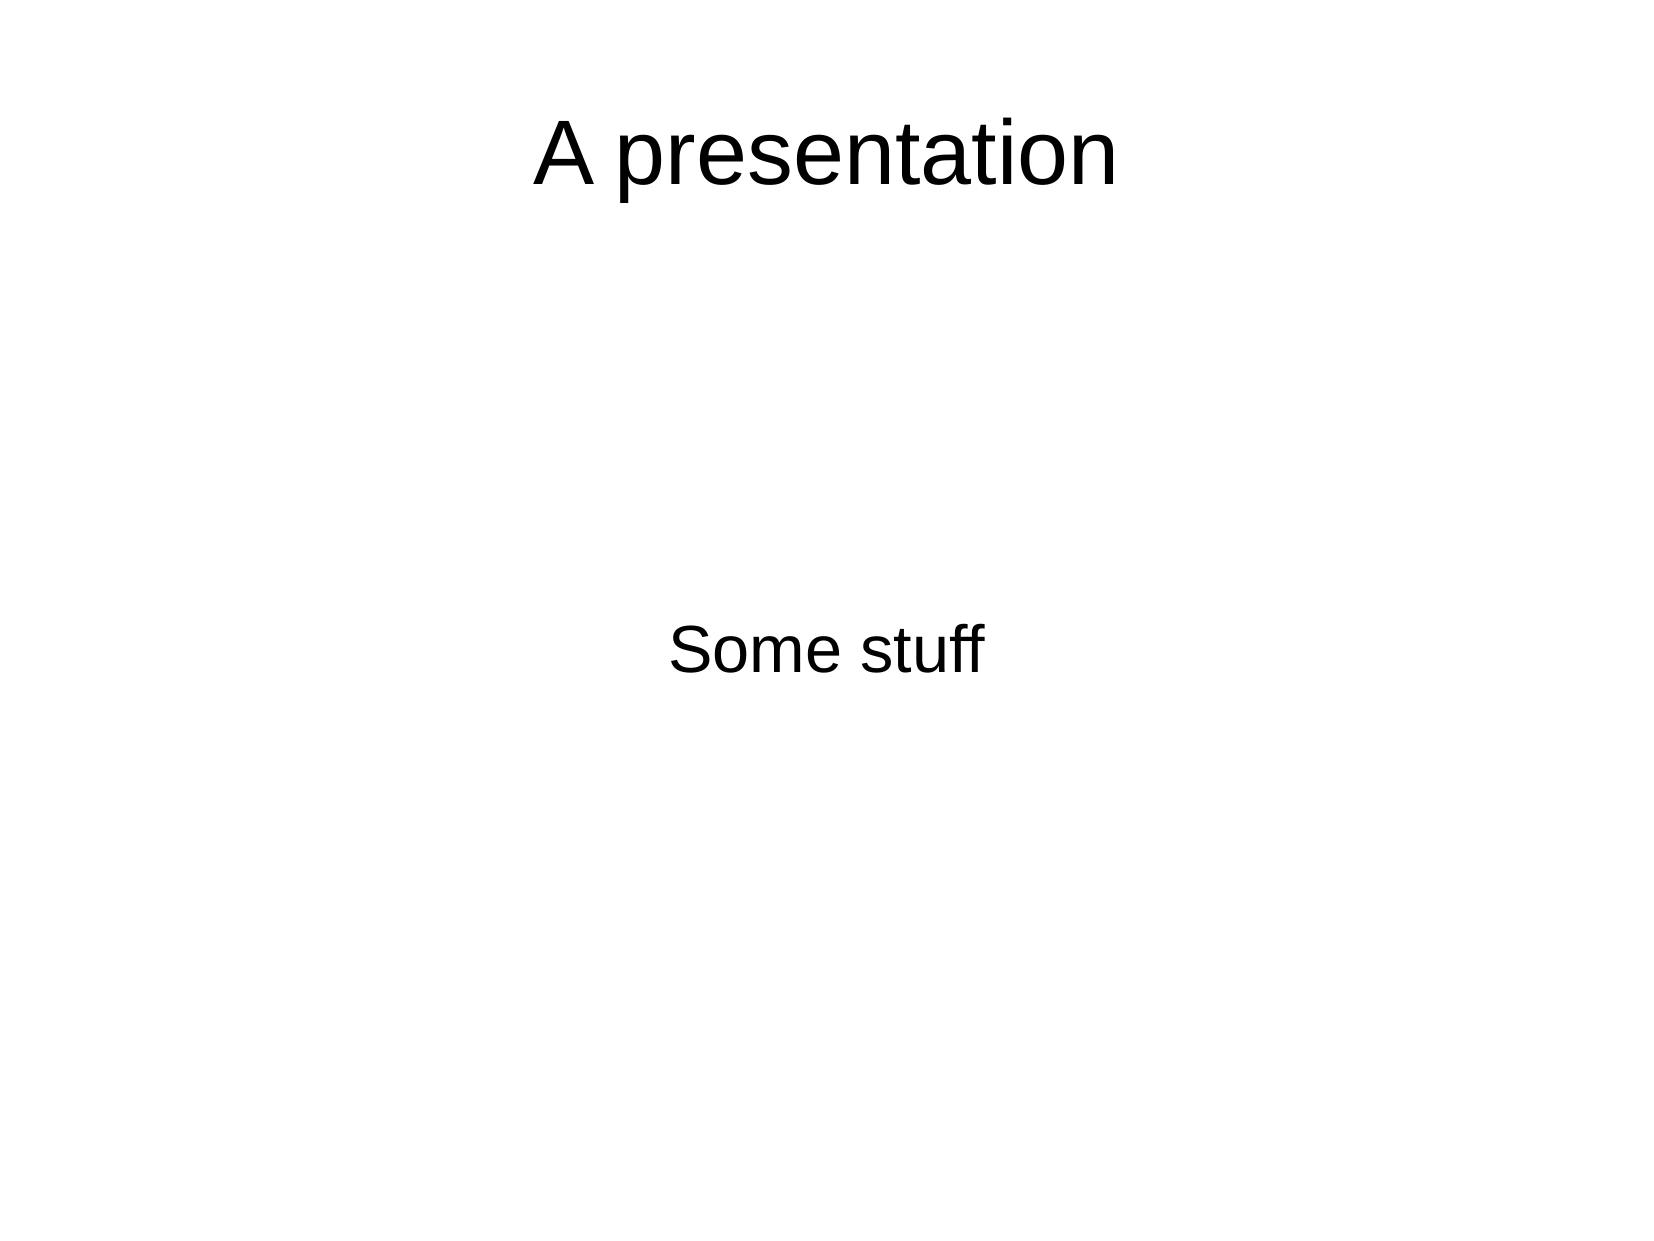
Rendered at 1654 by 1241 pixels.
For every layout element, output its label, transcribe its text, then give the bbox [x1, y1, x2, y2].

title A presentation [82, 49, 1571, 257]
subtitle Some stuff [82, 290, 1571, 1010]
